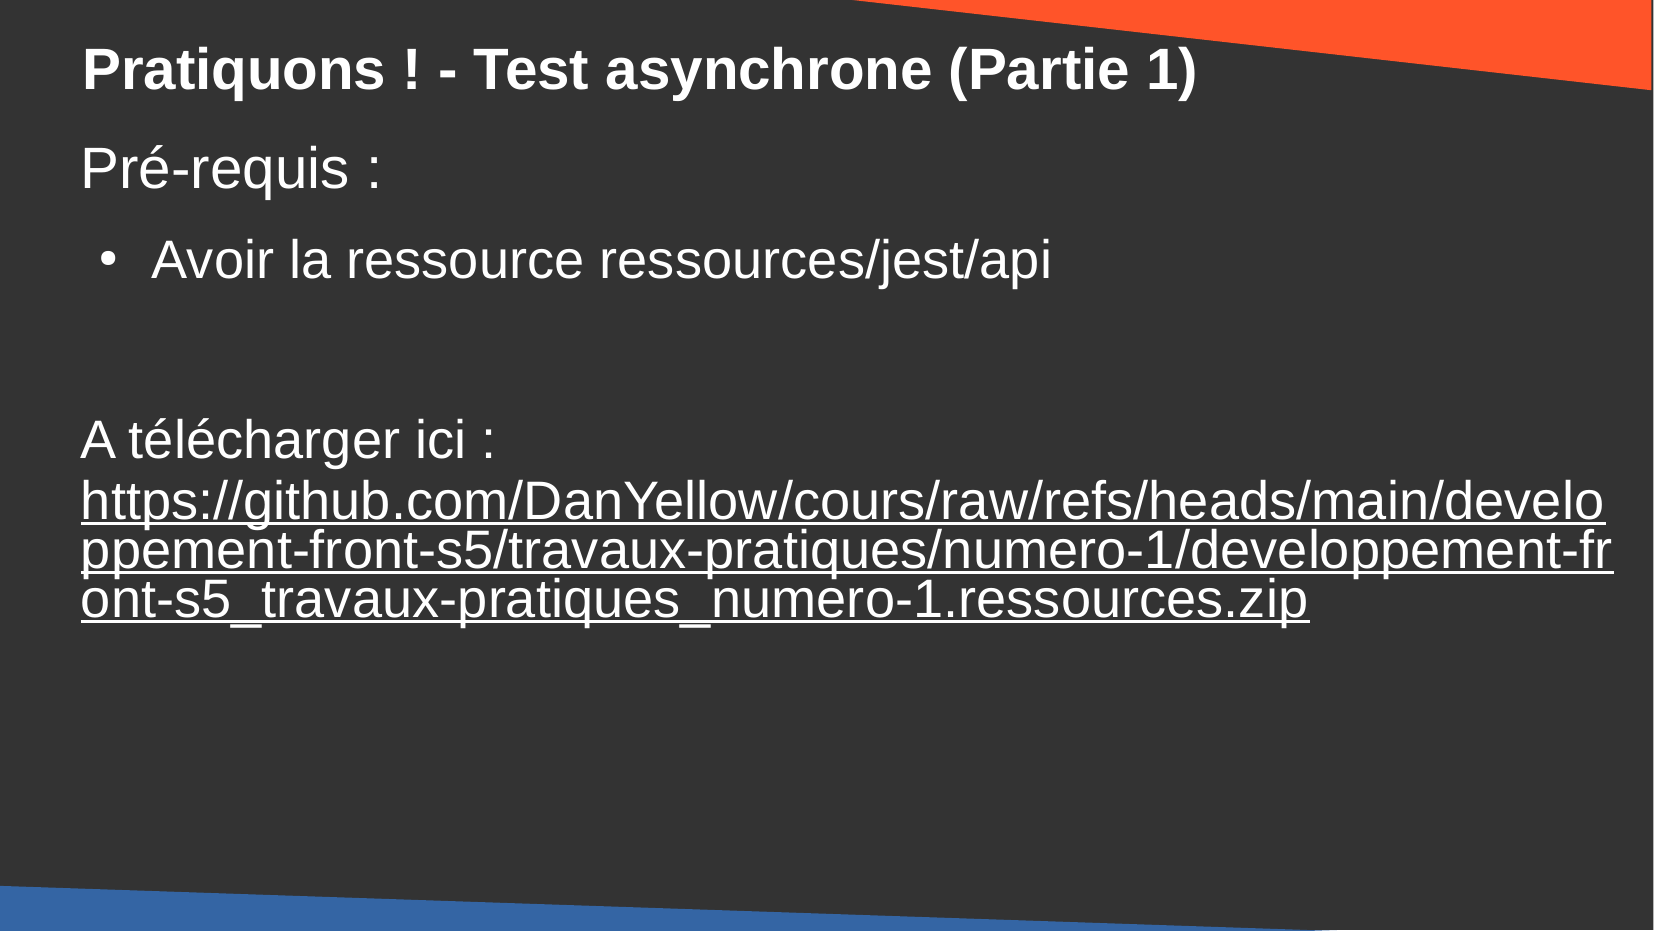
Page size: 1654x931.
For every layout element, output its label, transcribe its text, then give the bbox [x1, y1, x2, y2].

list Pré-requis : Avoir la ressource ressources/jest/api A télécharger ici : https://github.com/DanYellow/cours/raw/refs/heads/main/developpement-front-s5/travaux-pratiques/numero-1/developpement-front-s5_travaux-pratiques_numero-1.ressources.zip [80, 135, 1620, 721]
title Pratiquons ! - Test asynchrone (Partie 1) [82, 37, 1571, 114]
text_box [0, 885, 1337, 931]
text_box [852, 0, 1652, 91]
